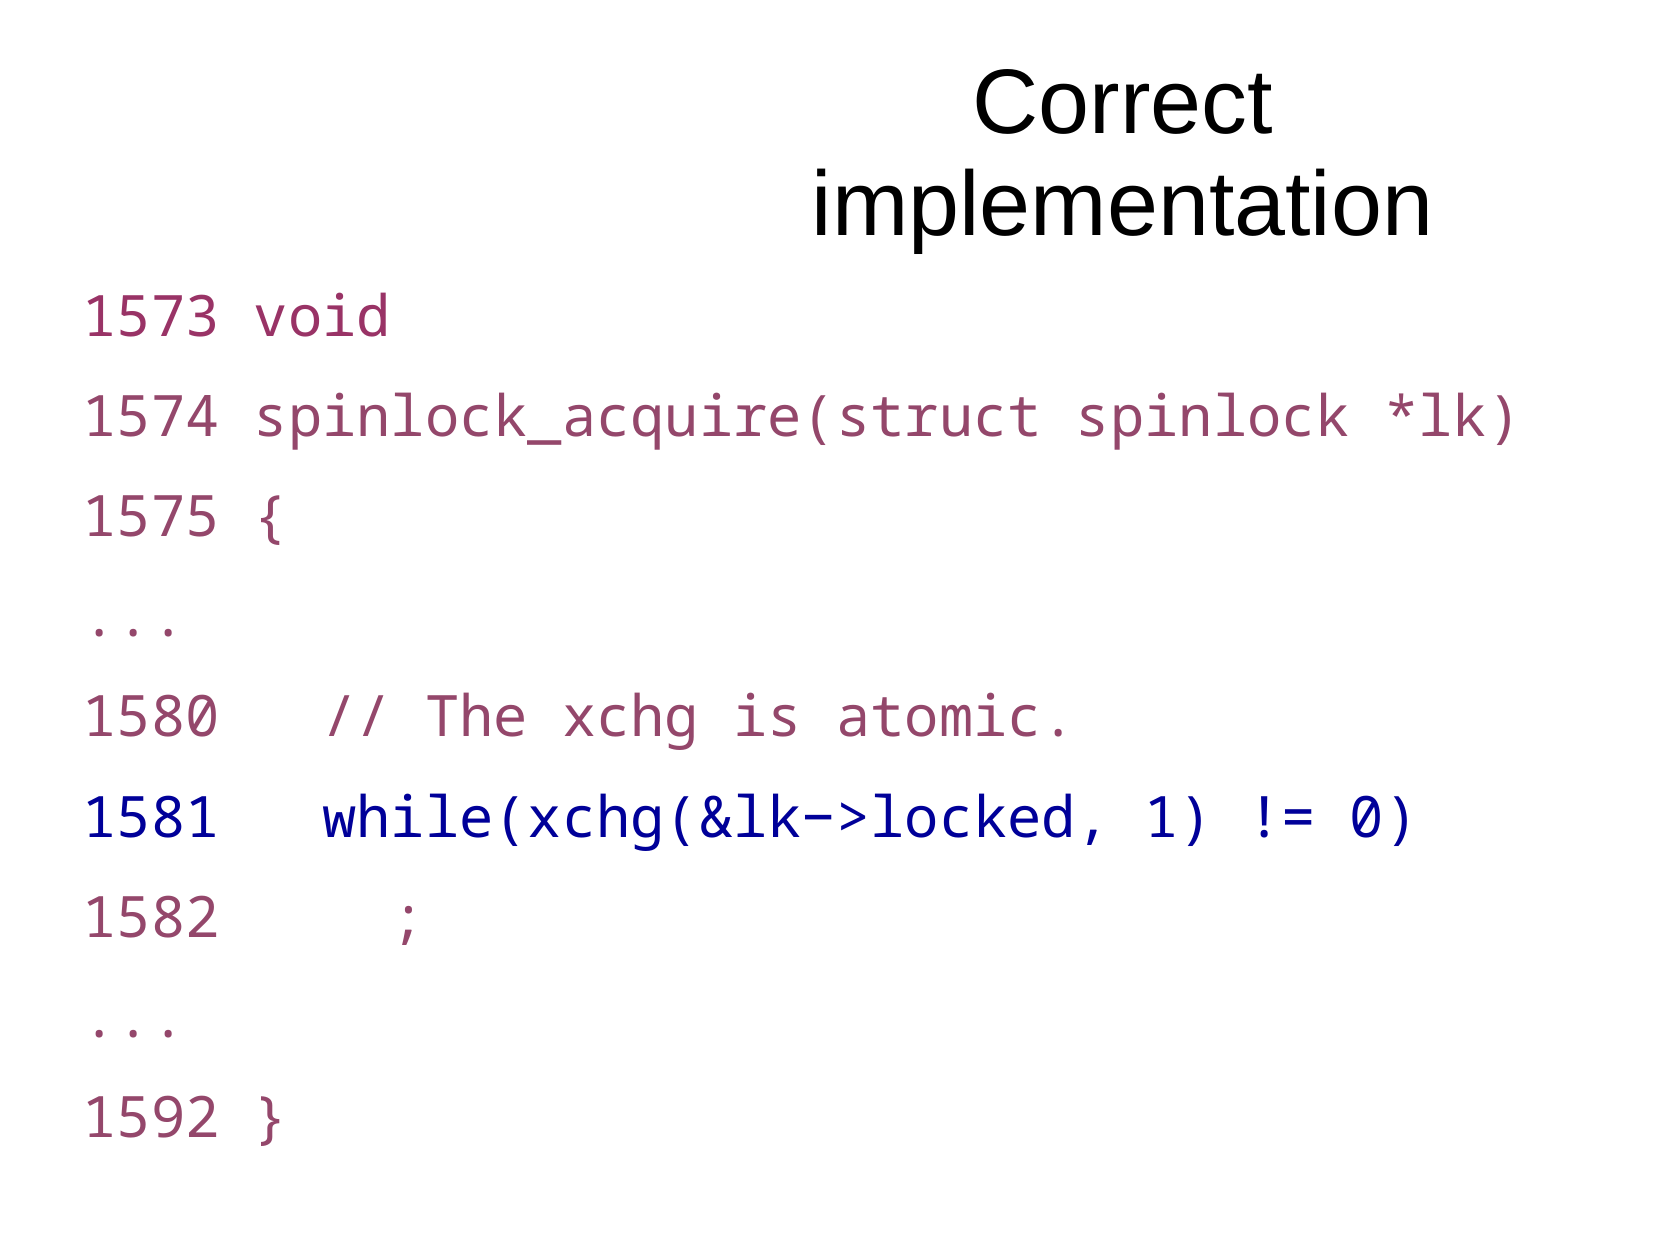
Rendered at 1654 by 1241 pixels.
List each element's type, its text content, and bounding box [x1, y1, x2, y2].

title Correct implementation [675, 49, 1571, 257]
list 1573 void 1574 spinlock_acquire(struct spinlock *lk) 1575 { ... 1580 // The xchg is atomic. 1581 while(xchg(&lk−>locked, 1) != 0) 1582 ; ... 1592 } [82, 75, 1571, 1163]
